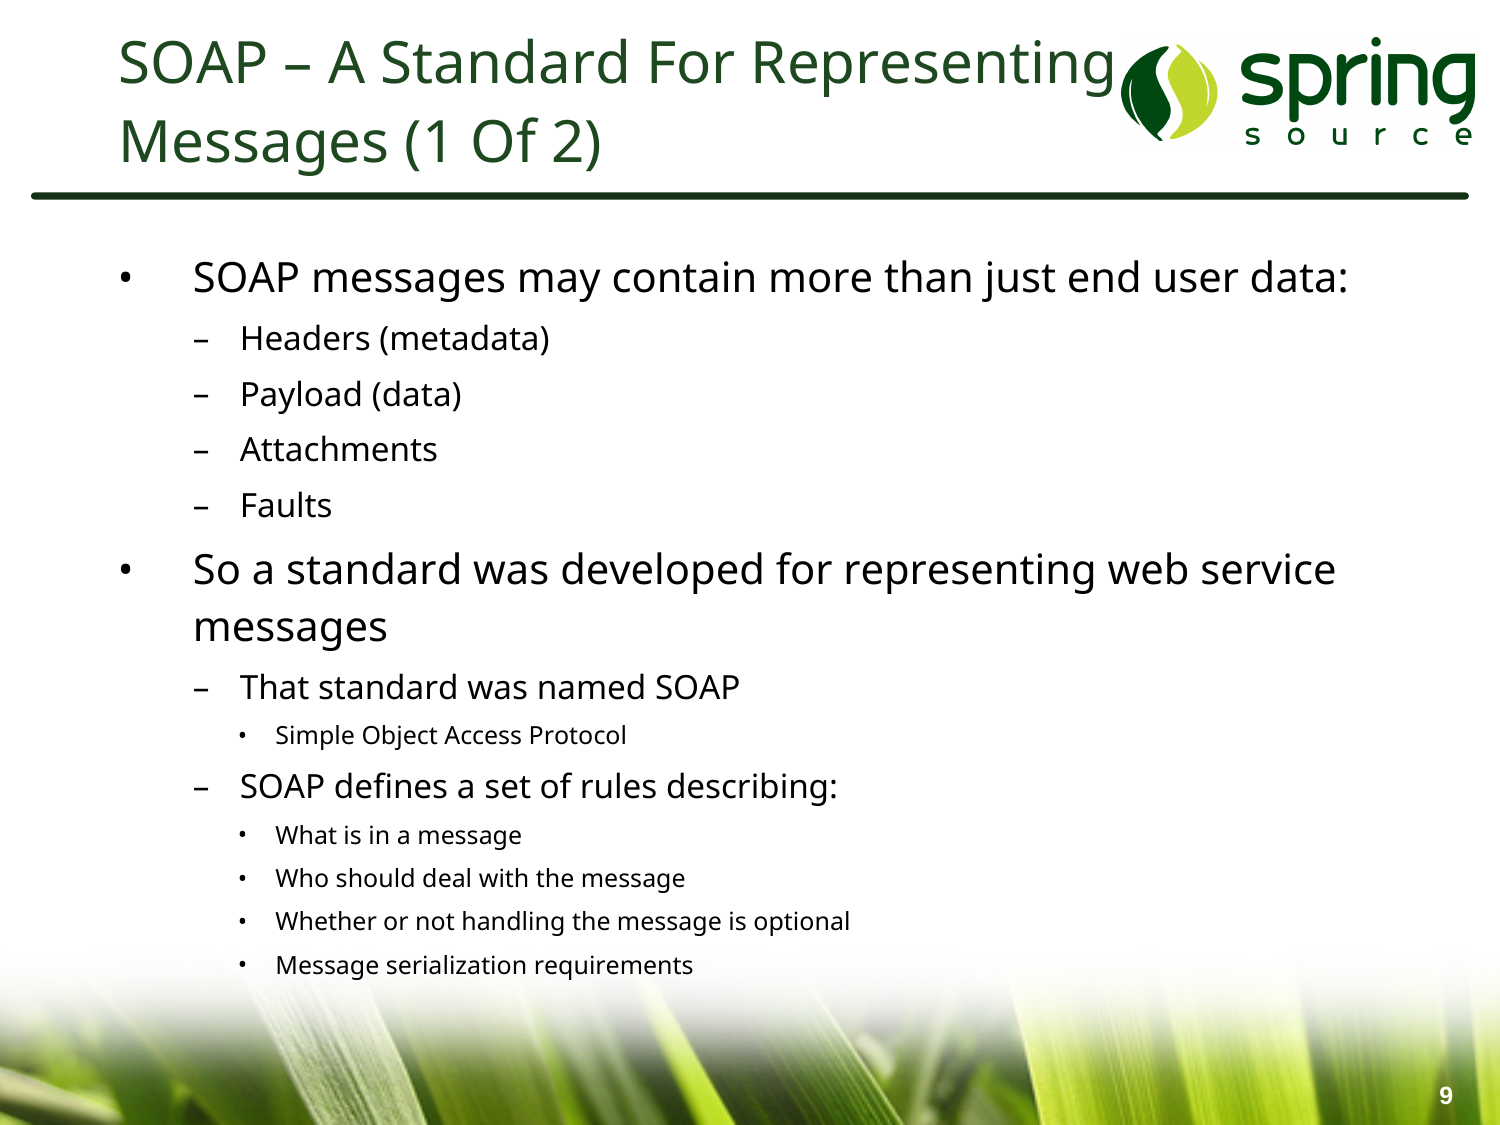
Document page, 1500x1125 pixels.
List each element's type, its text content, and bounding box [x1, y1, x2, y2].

list SOAP messages may contain more than just end user data: Headers (metadata) Payload (data) Attachments Faults So a standard was developed for representing web service messages That standard was named SOAP Simple Object Access Protocol SOAP defines a set of rules describing: What is in a message Who should deal with the message Whether or not handling the message is optional Message serialization requirements [103, 239, 1394, 974]
picture [1136, 37, 1475, 145]
title SOAP – A Standard For Representing Messages (1 Of 2) [103, 13, 1136, 177]
picture [0, 944, 1500, 1125]
